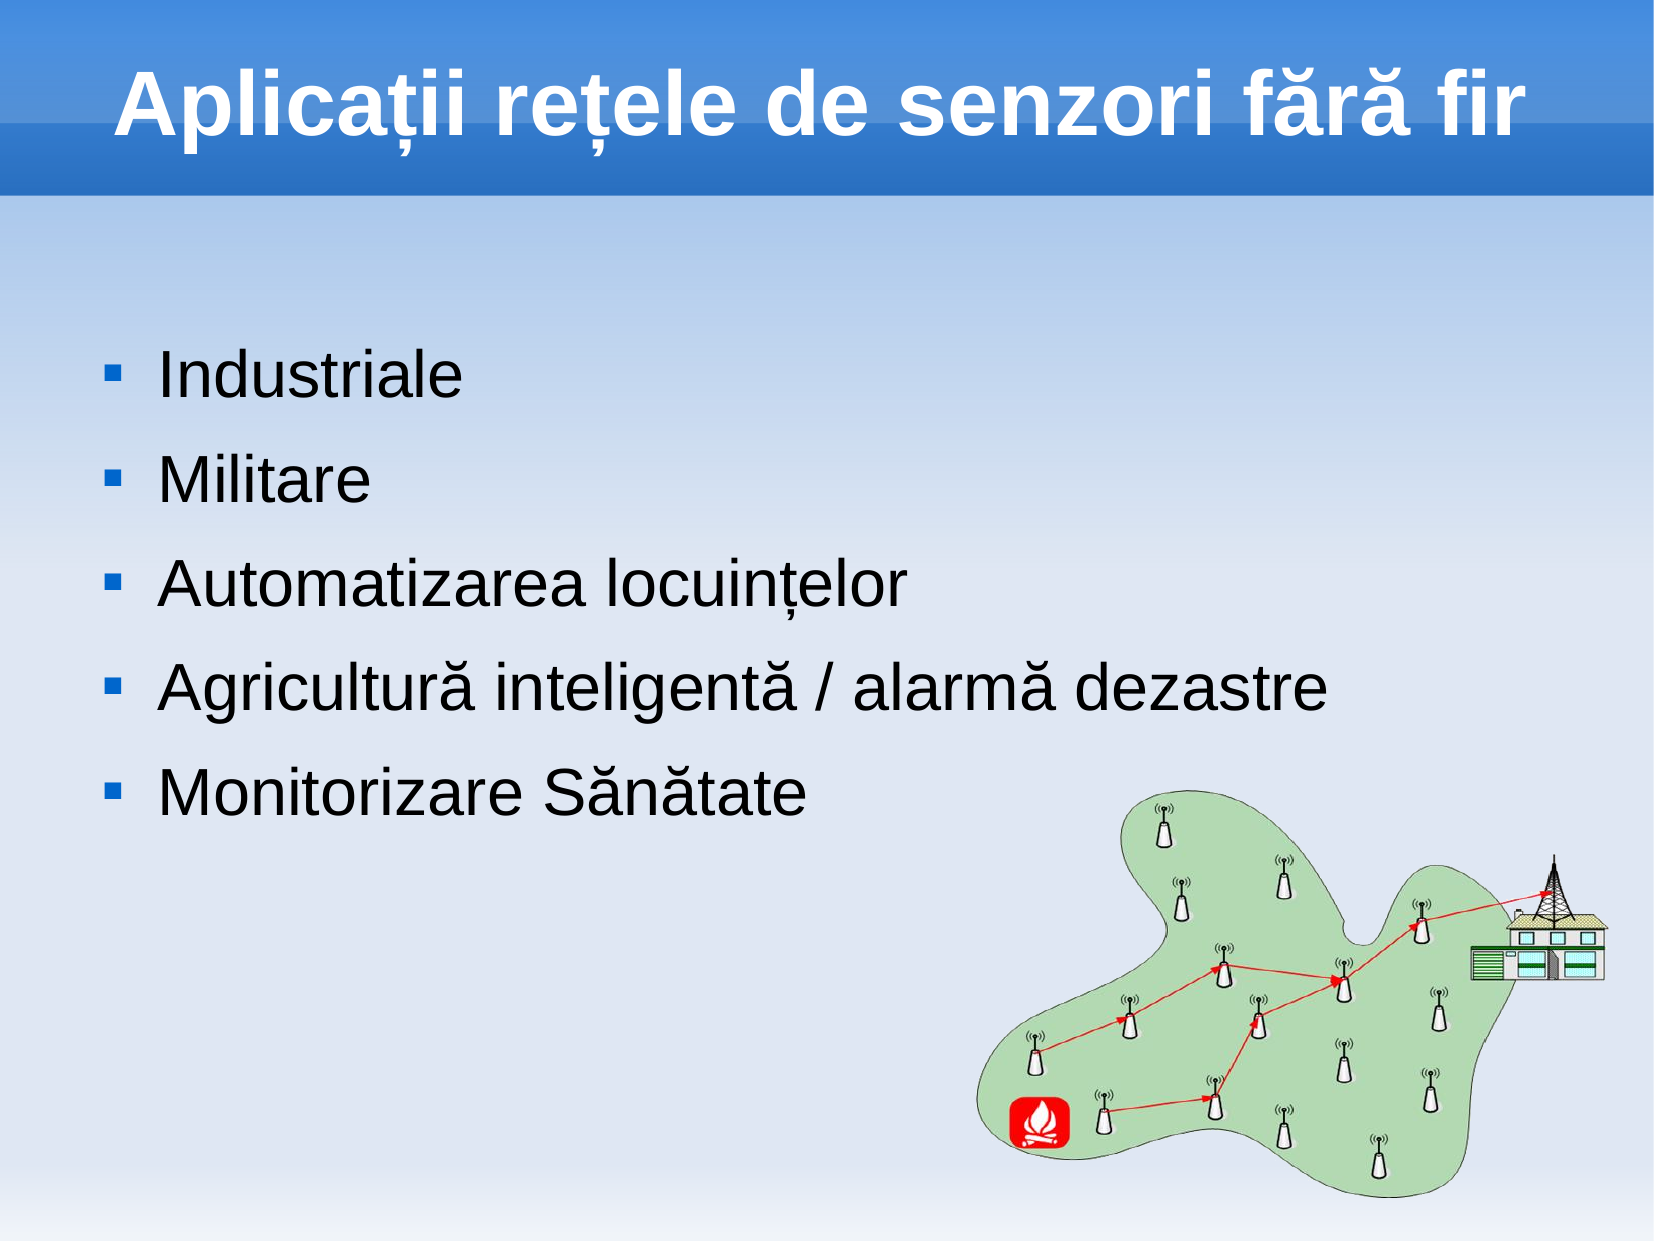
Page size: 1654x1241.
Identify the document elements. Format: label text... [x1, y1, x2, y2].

title Aplicații rețele de senzori fără fir [76, 0, 1565, 208]
list Industriale Militare Automatizarea locuințelor Agricultură inteligentă / alarmă dezastre Monitorizare Sănătate [86, 337, 1576, 1142]
picture [0, 0, 1654, 1241]
